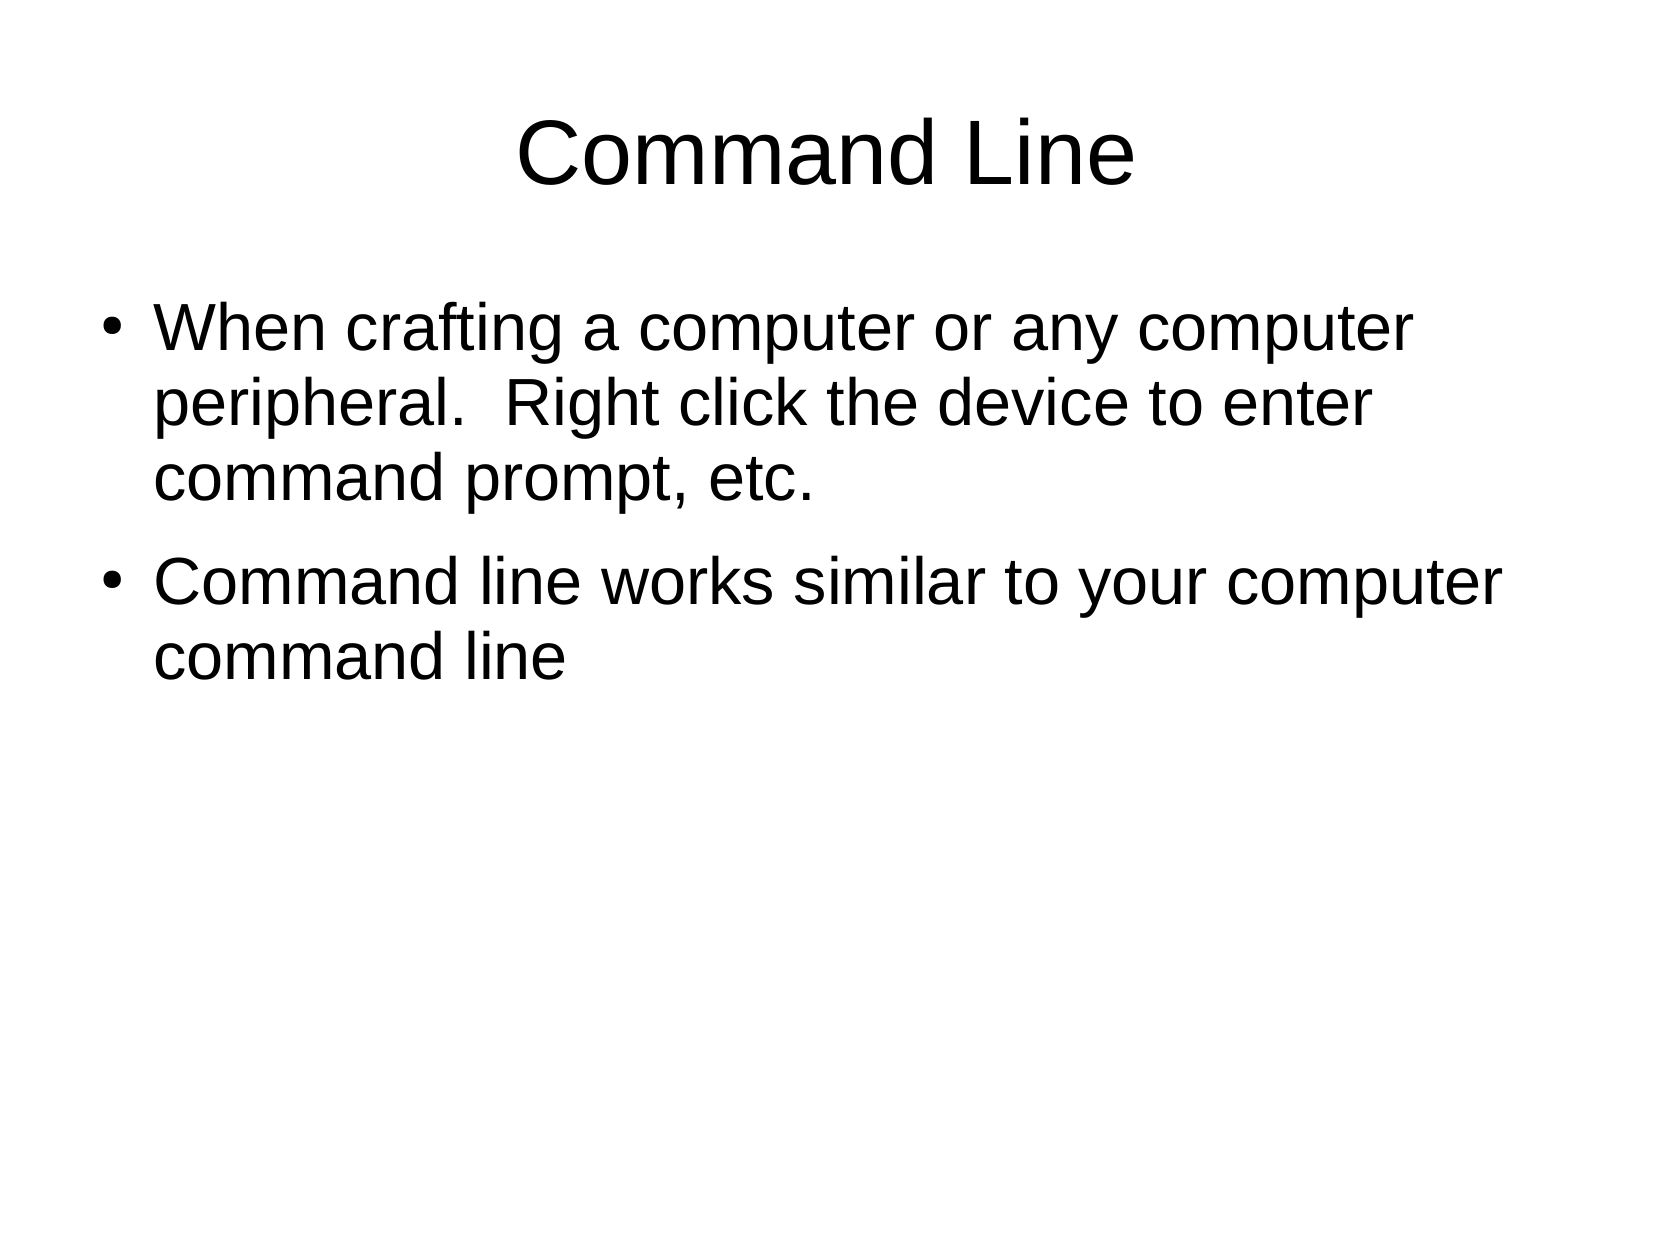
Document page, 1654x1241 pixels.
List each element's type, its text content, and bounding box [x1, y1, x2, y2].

list When crafting a computer or any computer peripheral. Right click the device to enter command prompt, etc. Command line works similar to your computer command line [82, 290, 1571, 1010]
title Command Line [82, 49, 1571, 257]
